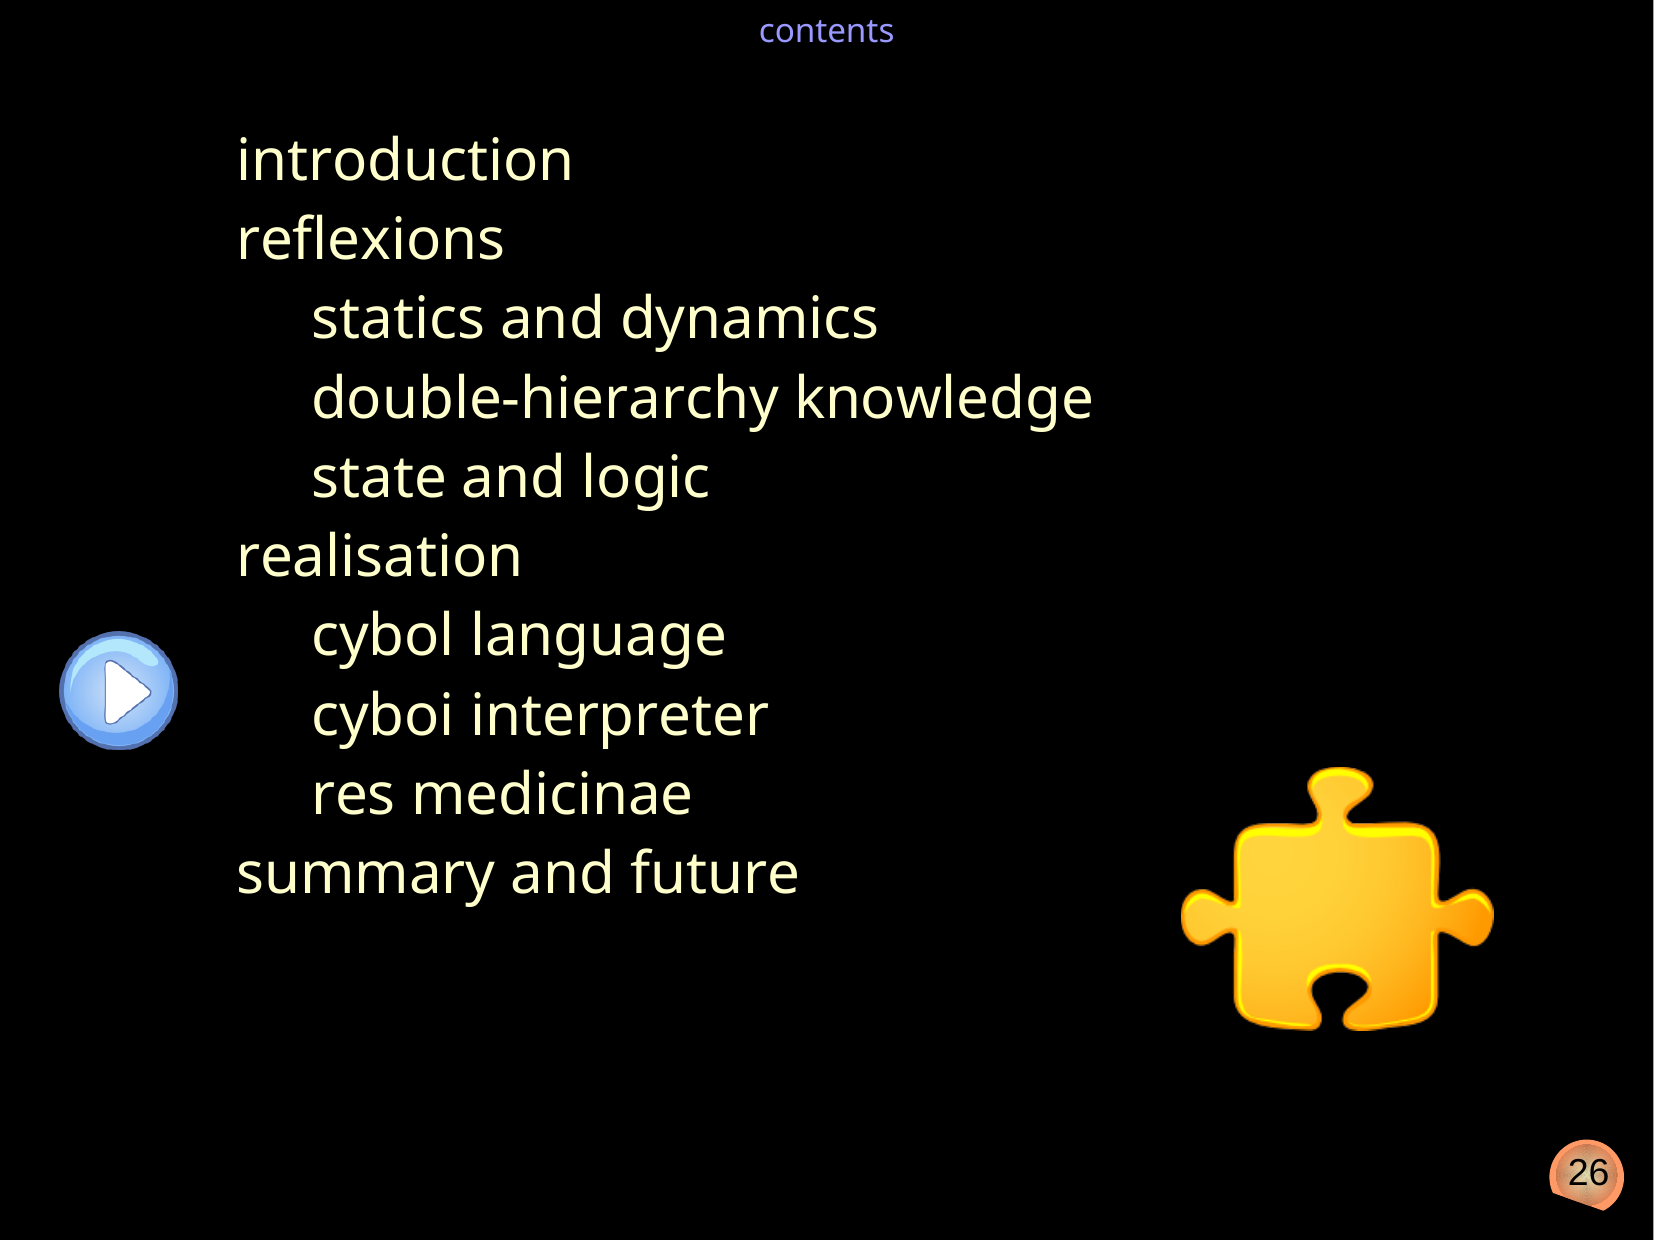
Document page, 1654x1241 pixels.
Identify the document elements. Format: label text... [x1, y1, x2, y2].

text_box cyboi interpreter [1563, 1151, 1611, 1199]
picture [1181, 767, 1494, 1031]
picture [59, 631, 178, 751]
text_box cybop (cybernetics oriented programming) [1558, 1147, 1615, 1204]
text_box contents [0, 0, 1654, 60]
text_box introduction reflexions statics and dynamics double-hierarchy knowledge state and logic realisation cybol language cyboi interpreter res medicinae summary and future [236, 118, 1536, 1182]
